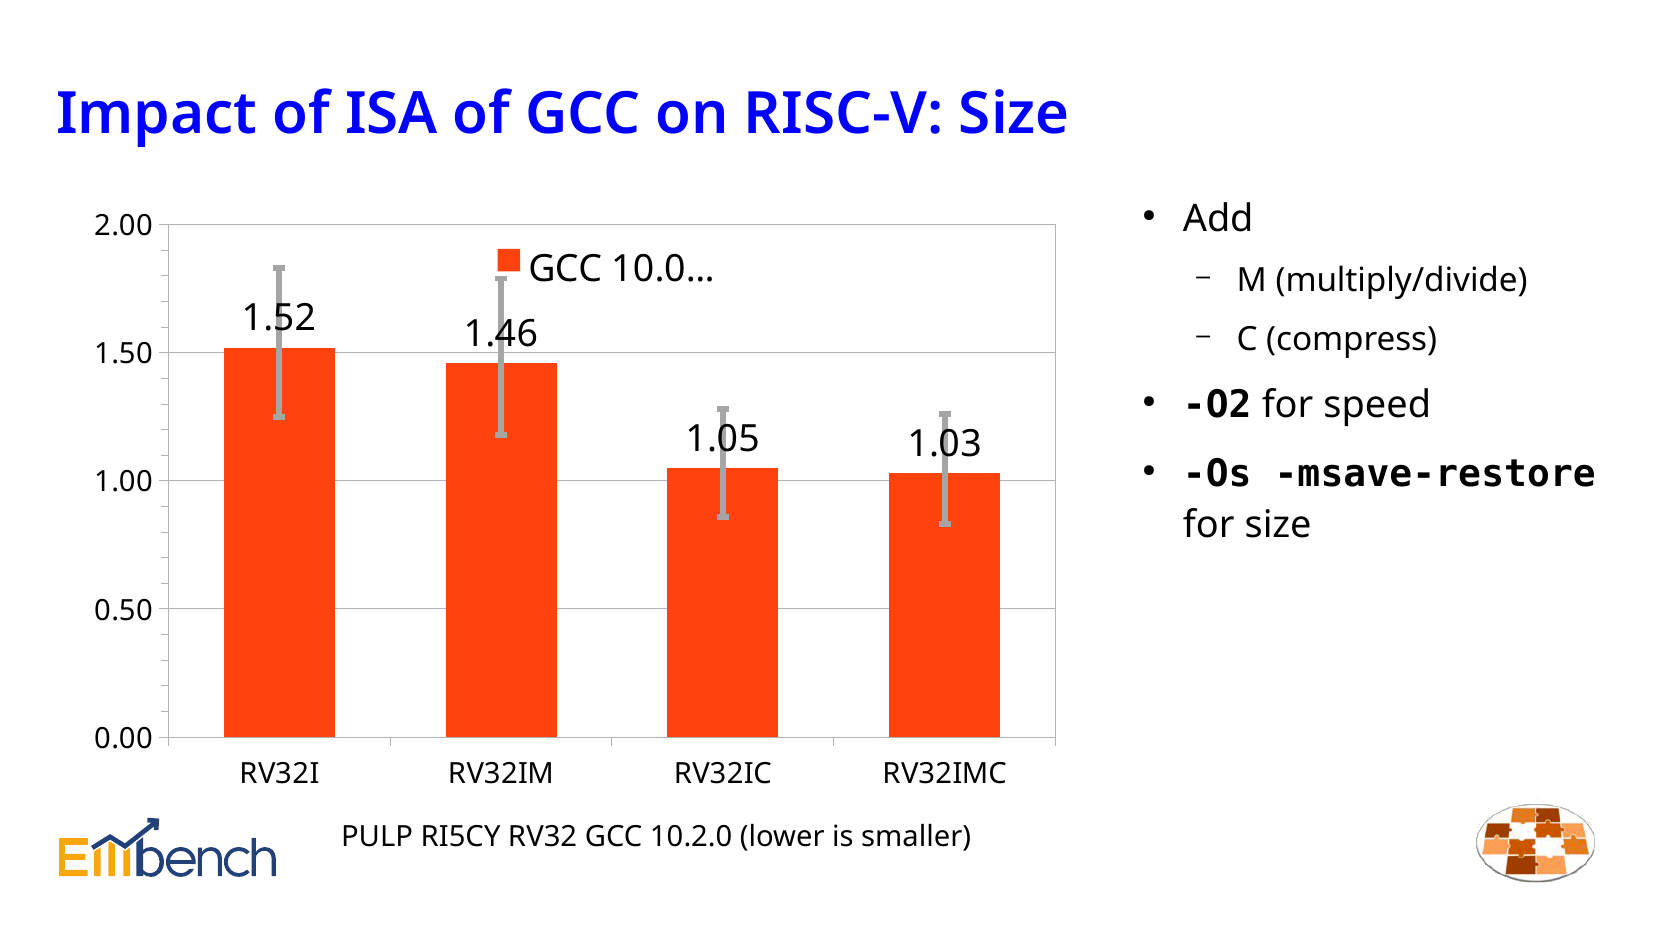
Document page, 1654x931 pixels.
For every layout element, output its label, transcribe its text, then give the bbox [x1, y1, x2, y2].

list Add M (multiply/divide) C (compress) -O2 for speed -Os ‑msave‑restore for size [1129, 190, 1598, 809]
picture [1476, 809, 1595, 883]
title Impact of ISA of GCC on RISC-V: Size [56, 59, 1597, 163]
text_box PULP RI5CY RV32 GCC 10.2.0 (lower is smaller) [326, 808, 1099, 867]
chart [56, 190, 1129, 809]
